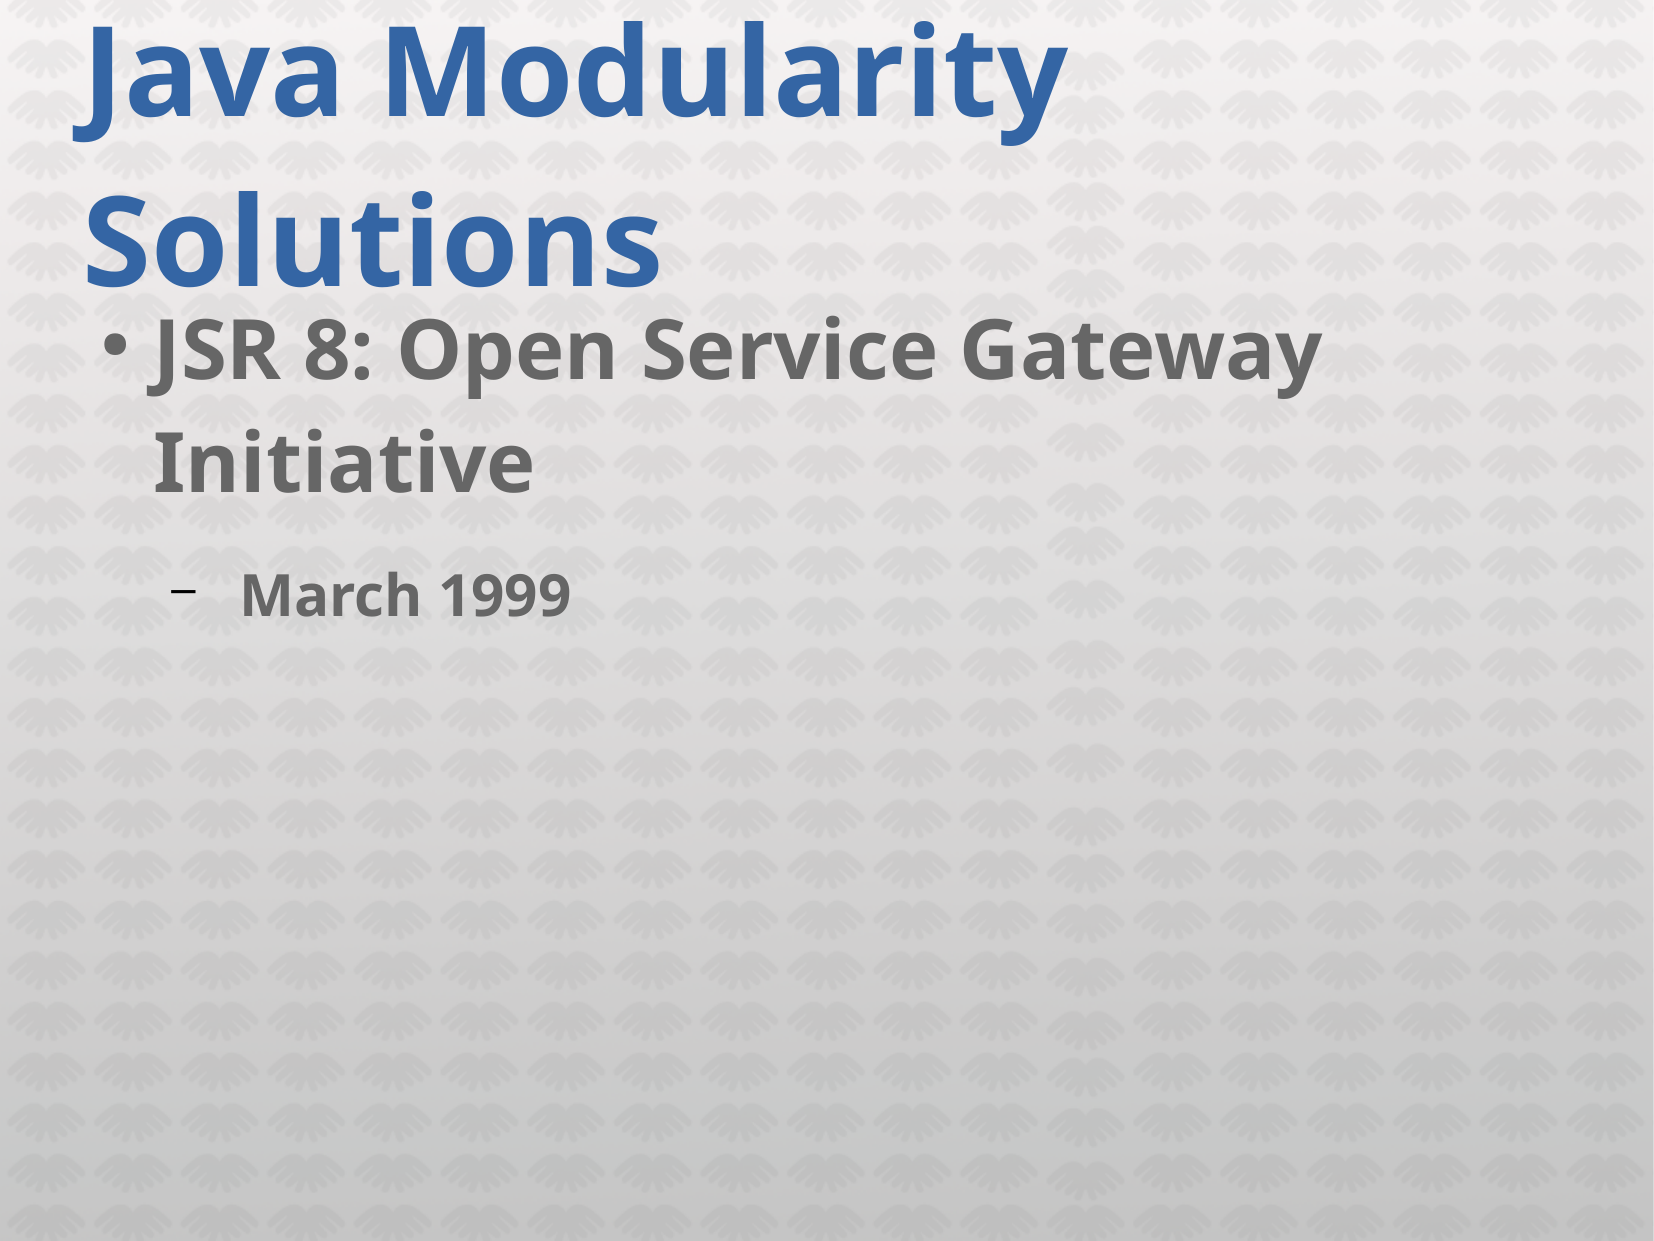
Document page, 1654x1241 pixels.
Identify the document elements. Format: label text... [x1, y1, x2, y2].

title Java Modularity Solutions [82, 7, 1571, 299]
list JSR 8: Open Service Gateway Initiative March 1999 [82, 290, 1538, 1010]
picture [0, 0, 1654, 1241]
